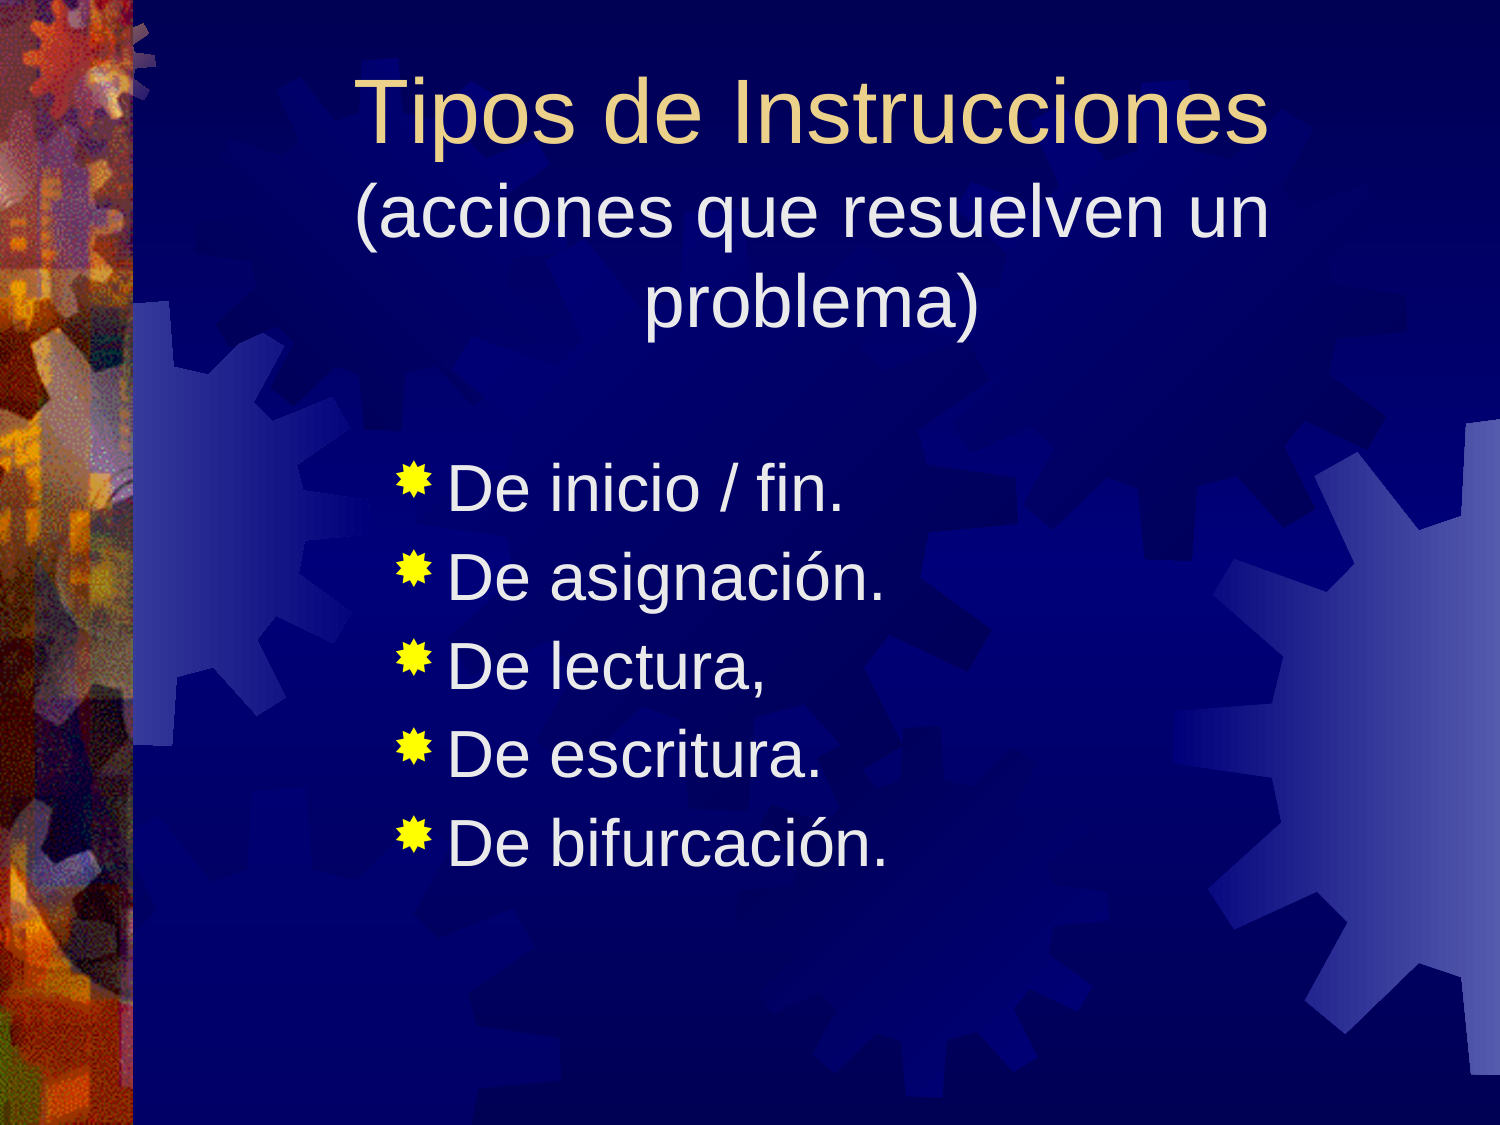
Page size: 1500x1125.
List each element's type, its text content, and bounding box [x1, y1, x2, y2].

picture [0, 0, 133, 1125]
text_box Tipos de Instrucciones (acciones que resuelven un problema) [174, 87, 1450, 350]
list De inicio / fin. De asignación. De lectura, De escritura. De bifurcación. [374, 446, 1388, 916]
